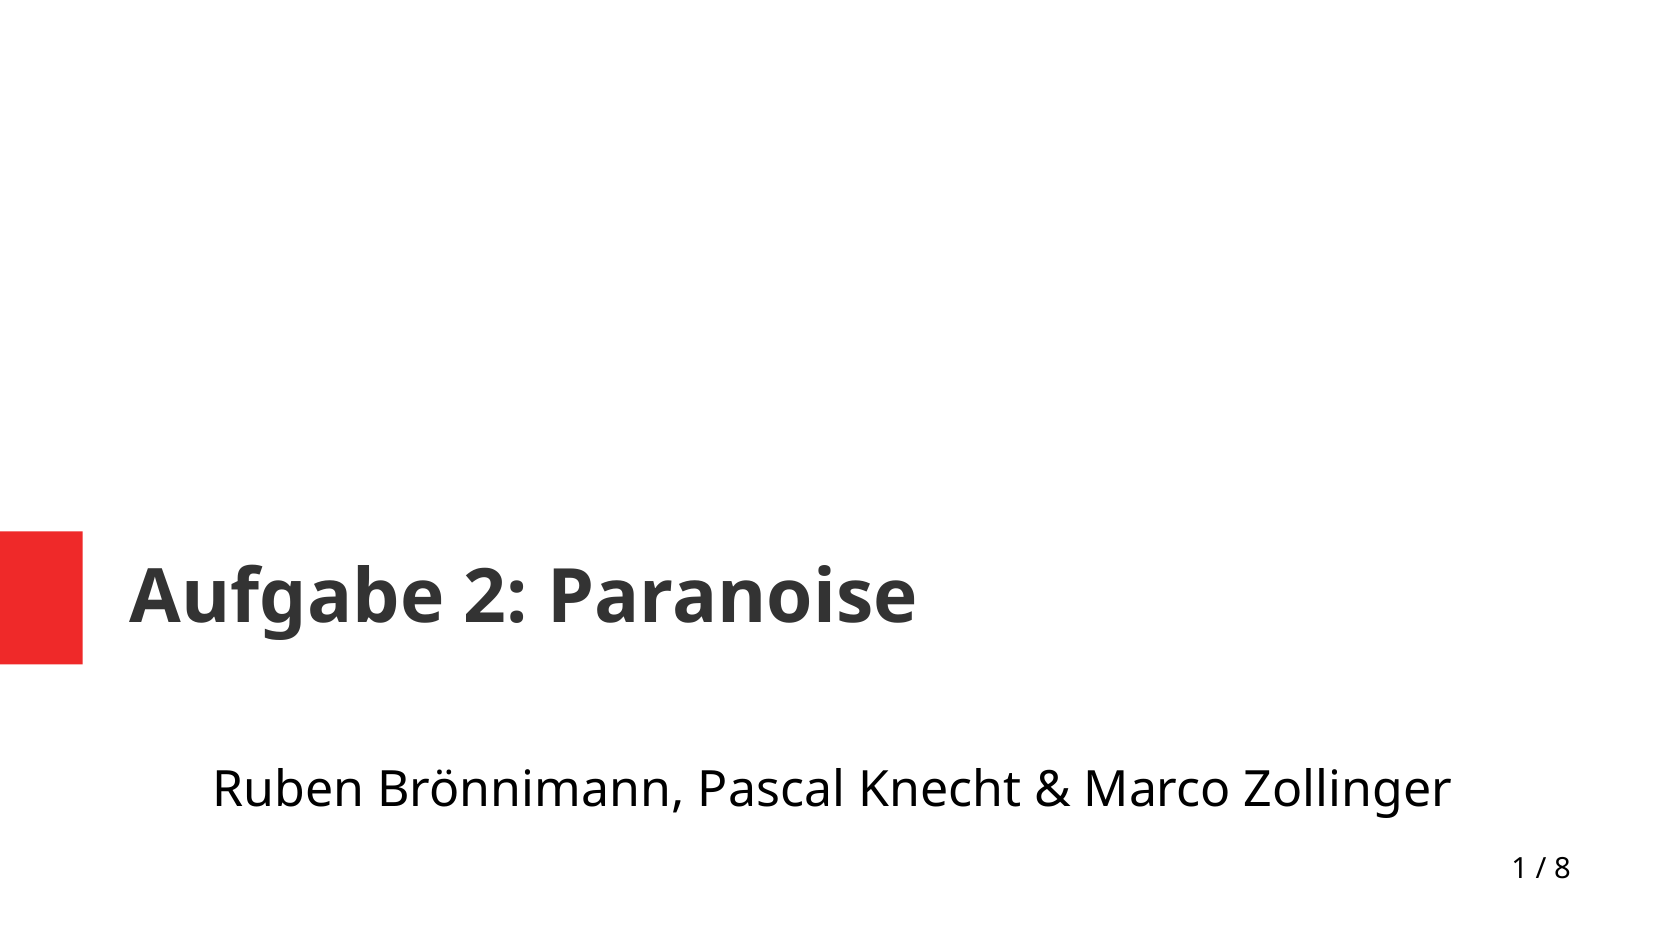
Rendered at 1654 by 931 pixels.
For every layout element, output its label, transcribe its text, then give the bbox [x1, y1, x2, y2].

title Aufgabe 2: Paranoise [129, 504, 1536, 683]
subtitle Ruben Brönnimann, Pascal Knecht & Marco Zollinger [129, 726, 1536, 848]
